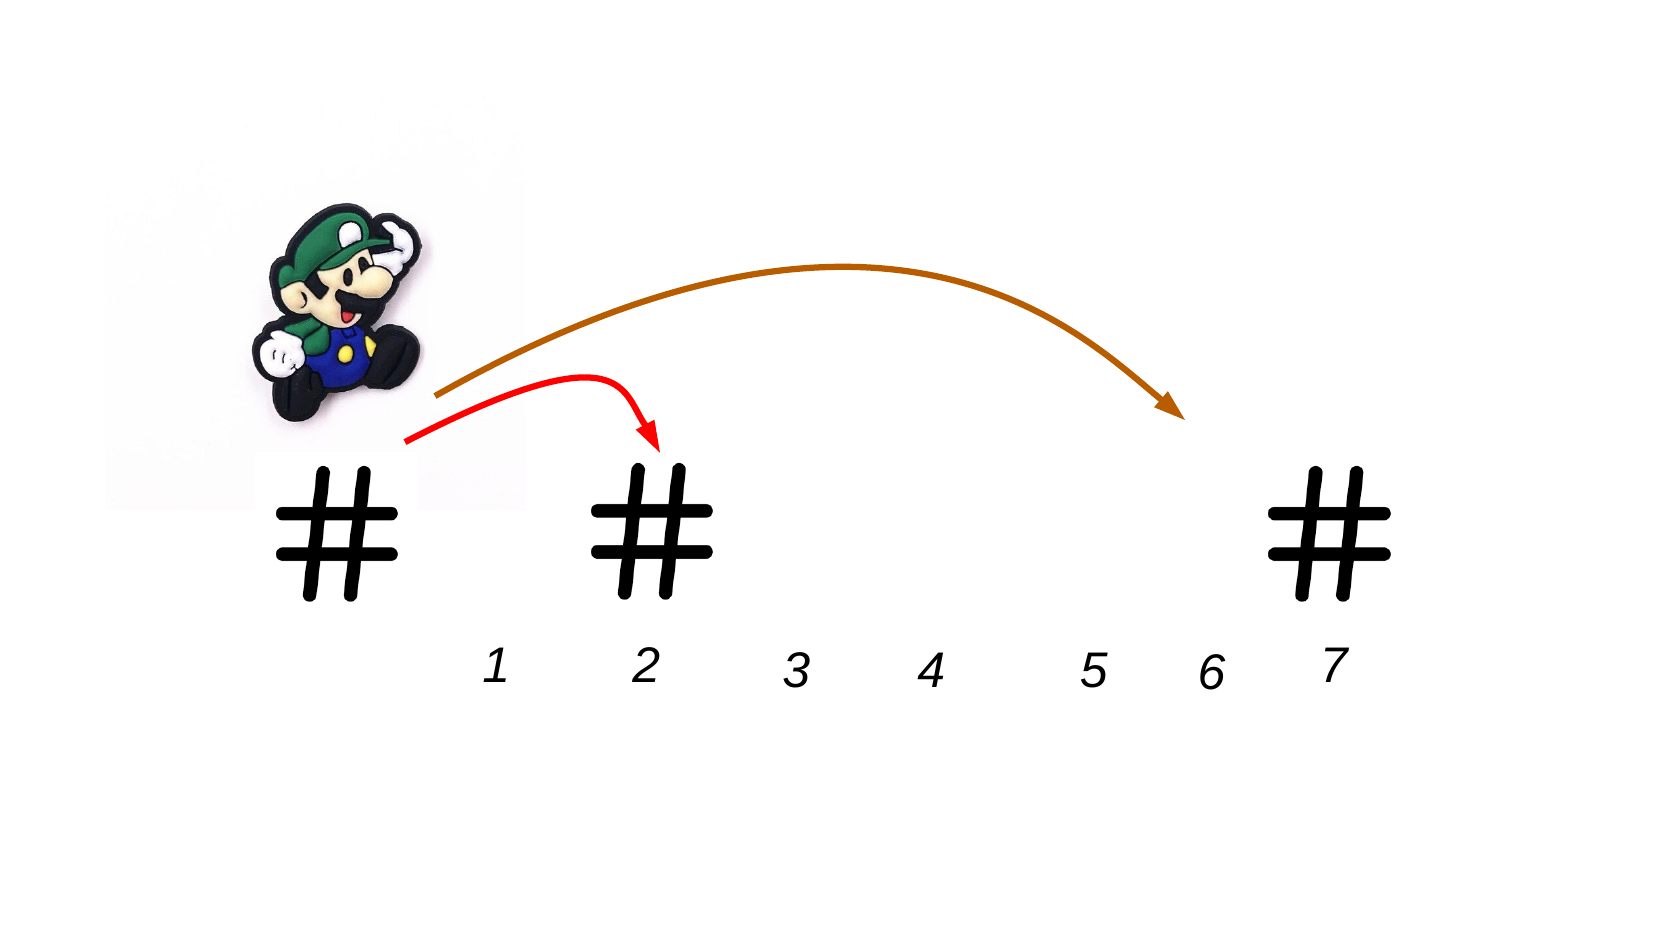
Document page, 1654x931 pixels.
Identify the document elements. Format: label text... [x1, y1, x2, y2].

text_box 7 [1305, 630, 1363, 701]
text_box 6 [1182, 636, 1228, 708]
picture [105, 89, 526, 616]
text_box 3 [767, 634, 826, 706]
text_box 1 [467, 630, 526, 701]
text_box 2 [617, 630, 676, 701]
picture [570, 449, 733, 613]
picture [1247, 452, 1411, 616]
text_box 5 [1065, 634, 1123, 706]
text_box 4 [902, 634, 961, 706]
